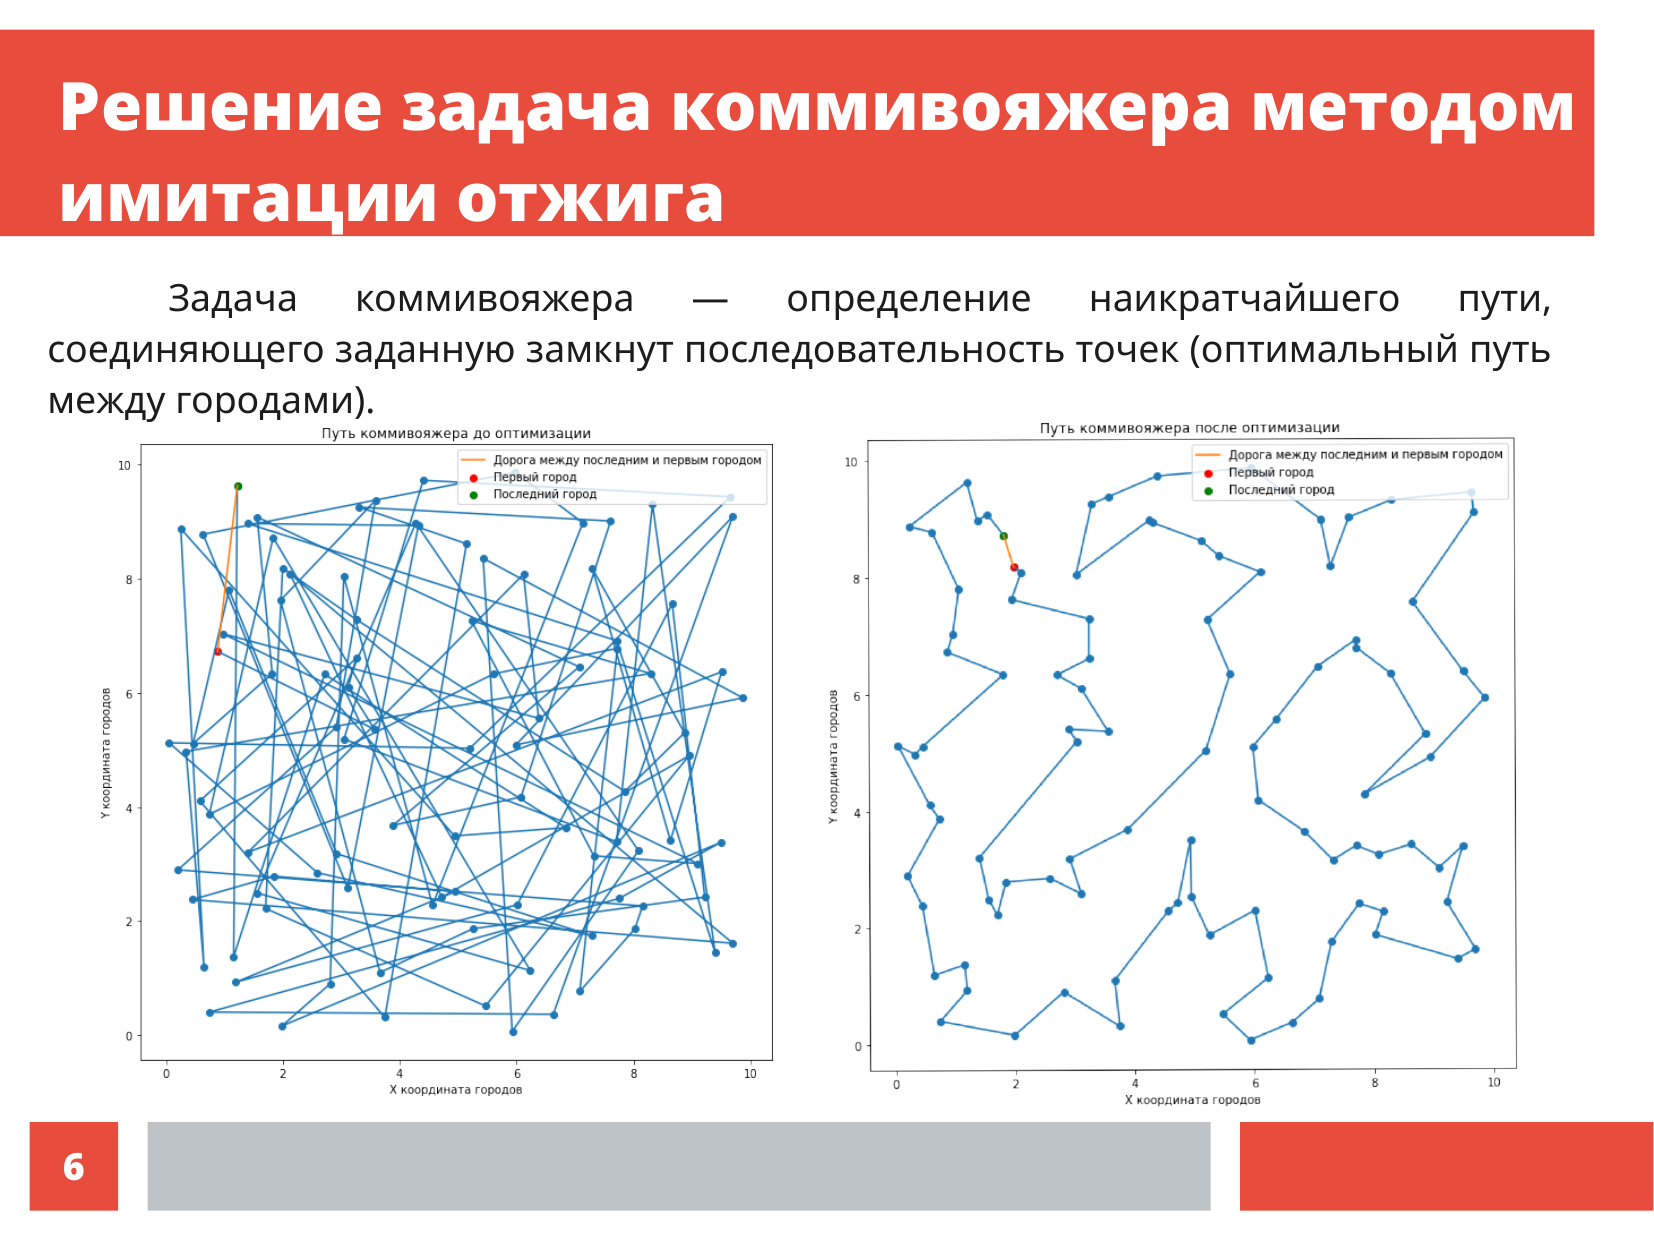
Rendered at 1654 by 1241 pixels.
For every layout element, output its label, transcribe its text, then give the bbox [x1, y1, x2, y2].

title Решение задача коммивояжера методом имитации отжига [59, 59, 1595, 207]
picture [94, 419, 780, 1103]
list Задача коммивояжера — определение наикратчайшего пути, соединяющего заданную замкнут последовательность точек (оптимальный путь между городами). [47, 271, 1554, 1040]
picture [819, 411, 1524, 1114]
